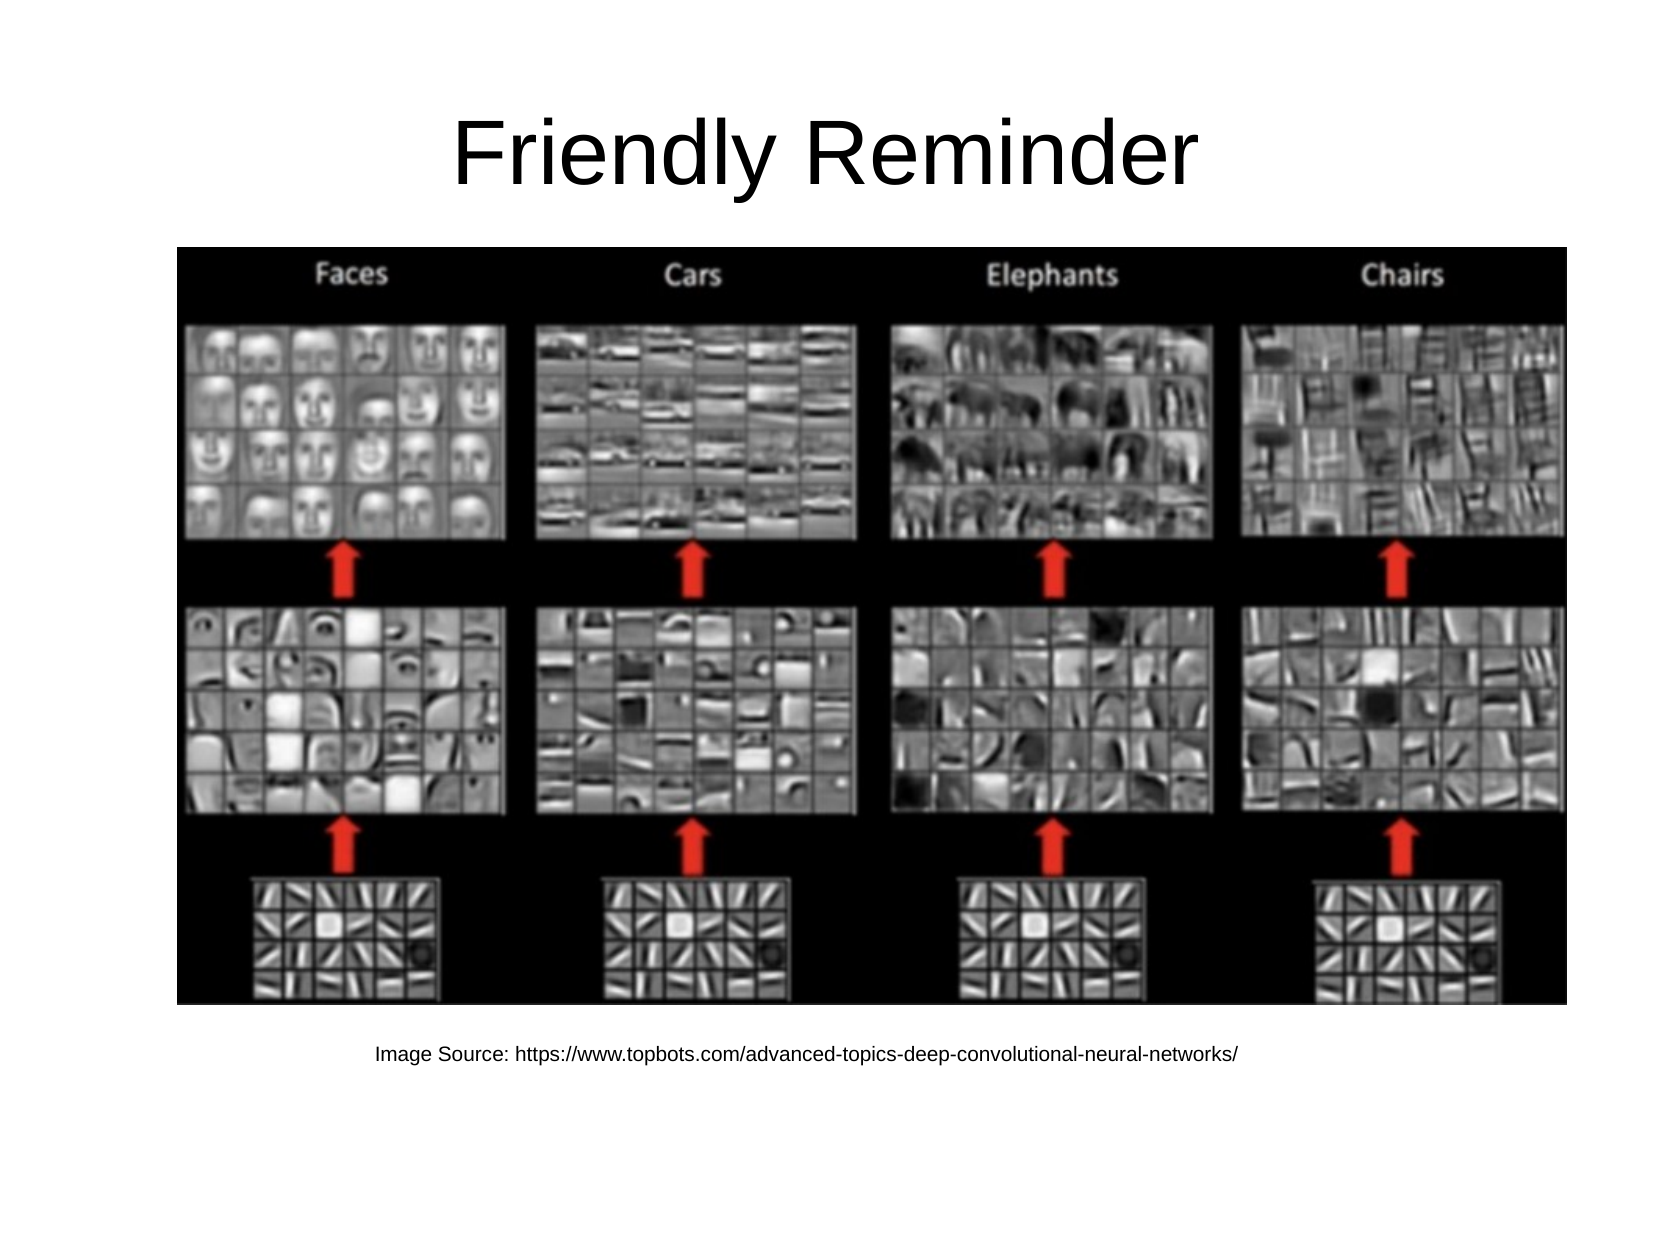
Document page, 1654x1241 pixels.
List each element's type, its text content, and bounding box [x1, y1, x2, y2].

text_box Image Source: https://www.topbots.com/advanced-topics-deep-convolutional-neural-networks/ [360, 1035, 1254, 1073]
title Friendly Reminder [82, 49, 1571, 257]
picture [177, 247, 1567, 1006]
